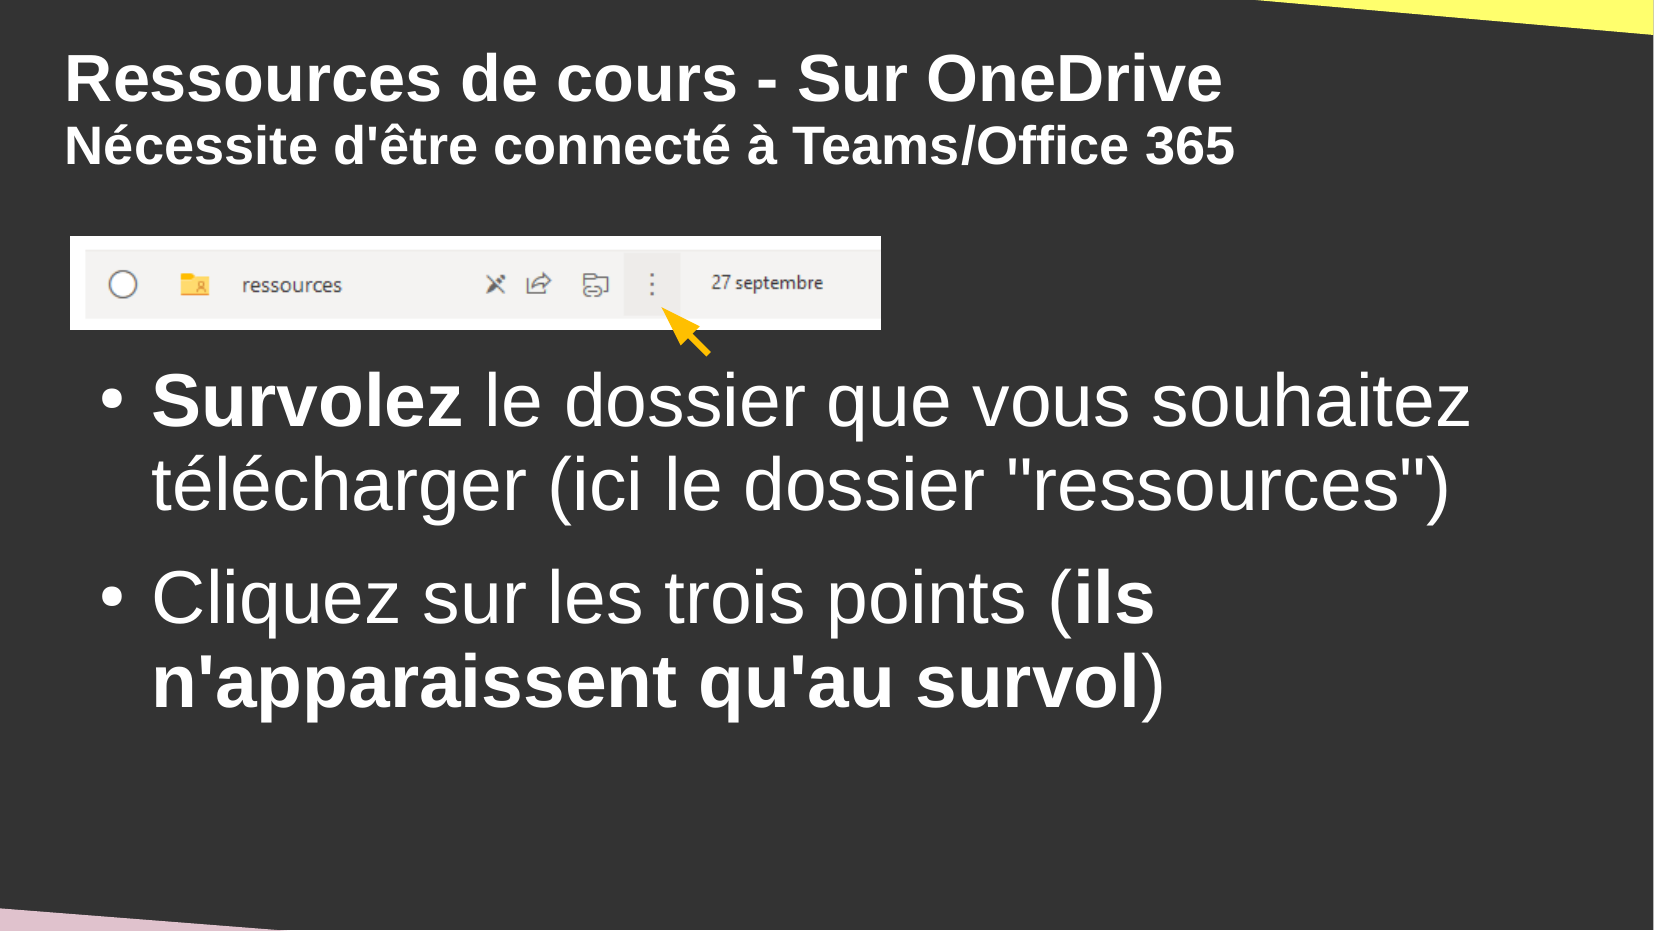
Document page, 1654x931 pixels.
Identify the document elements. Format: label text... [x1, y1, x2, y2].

picture [70, 236, 881, 330]
text_box [0, 908, 290, 931]
list Survolez le dossier que vous souhaitez télécharger (ici le dossier "ressources") Cliquez sur les trois points (ils n'apparaissent qu'au survol) [80, 358, 1619, 745]
text_box [1255, 0, 1654, 35]
title Ressources de cours - Sur OneDrive Nécessite d'être connecté à Teams/Office 365 [64, 40, 1630, 191]
